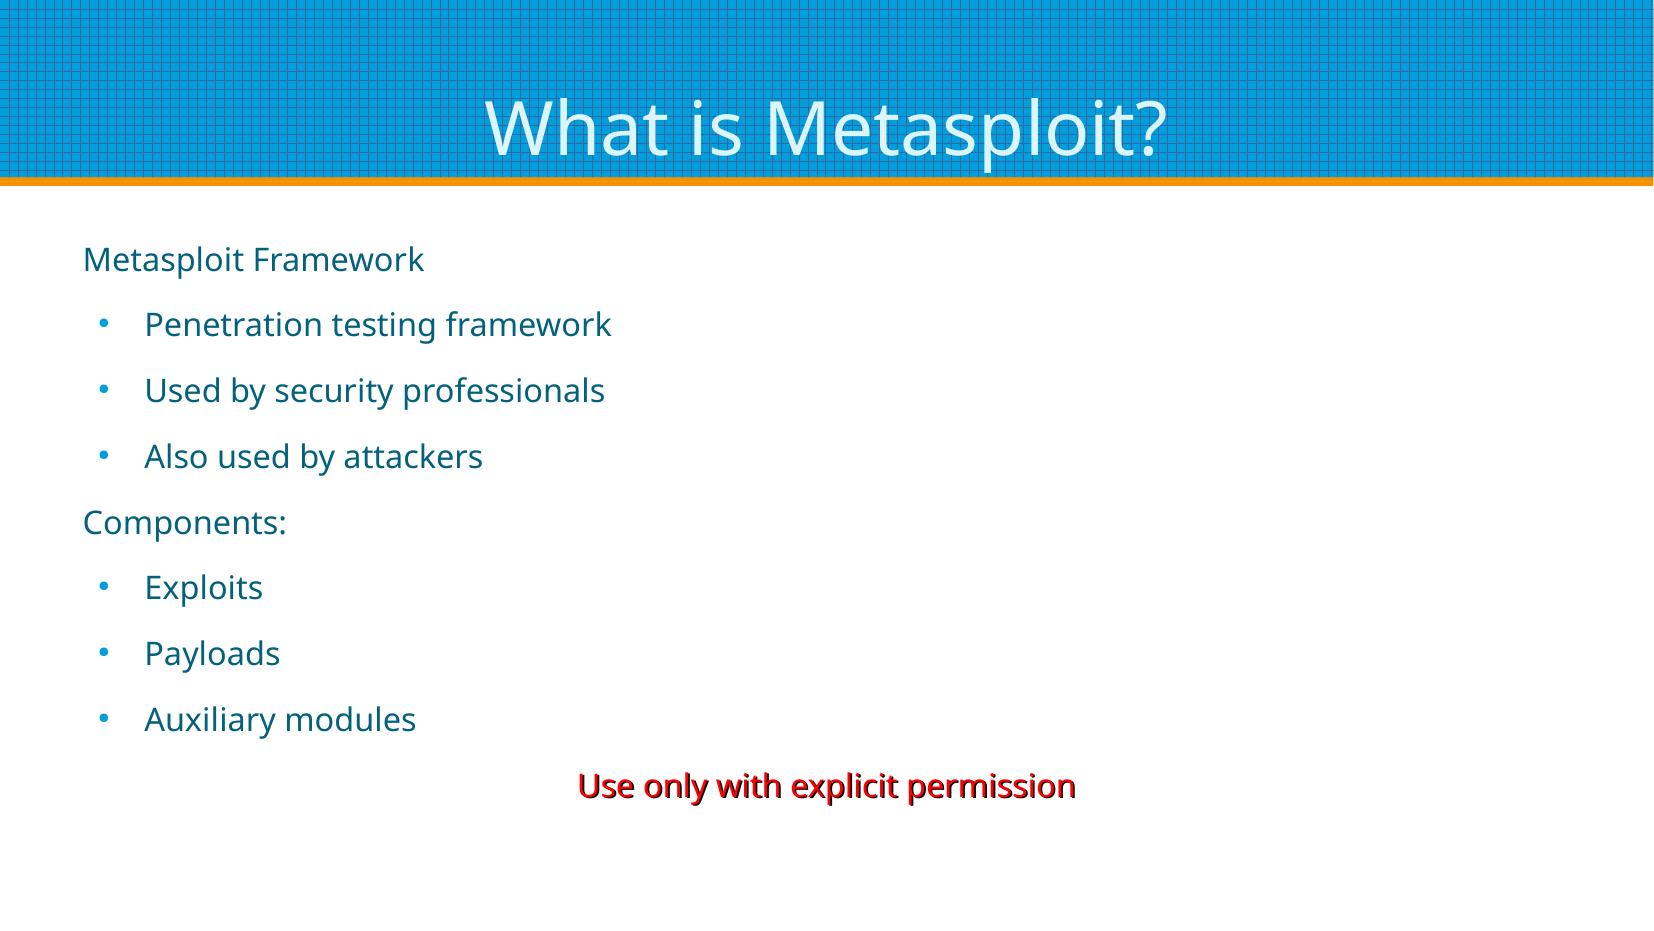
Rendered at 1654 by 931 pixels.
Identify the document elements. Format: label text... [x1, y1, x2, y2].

title What is Metasploit? [82, 14, 1571, 178]
list Metasploit Framework Penetration testing framework Used by security professionals Also used by attackers Components: Exploits Payloads Auxiliary modules Use only with explicit permission [82, 236, 1571, 813]
